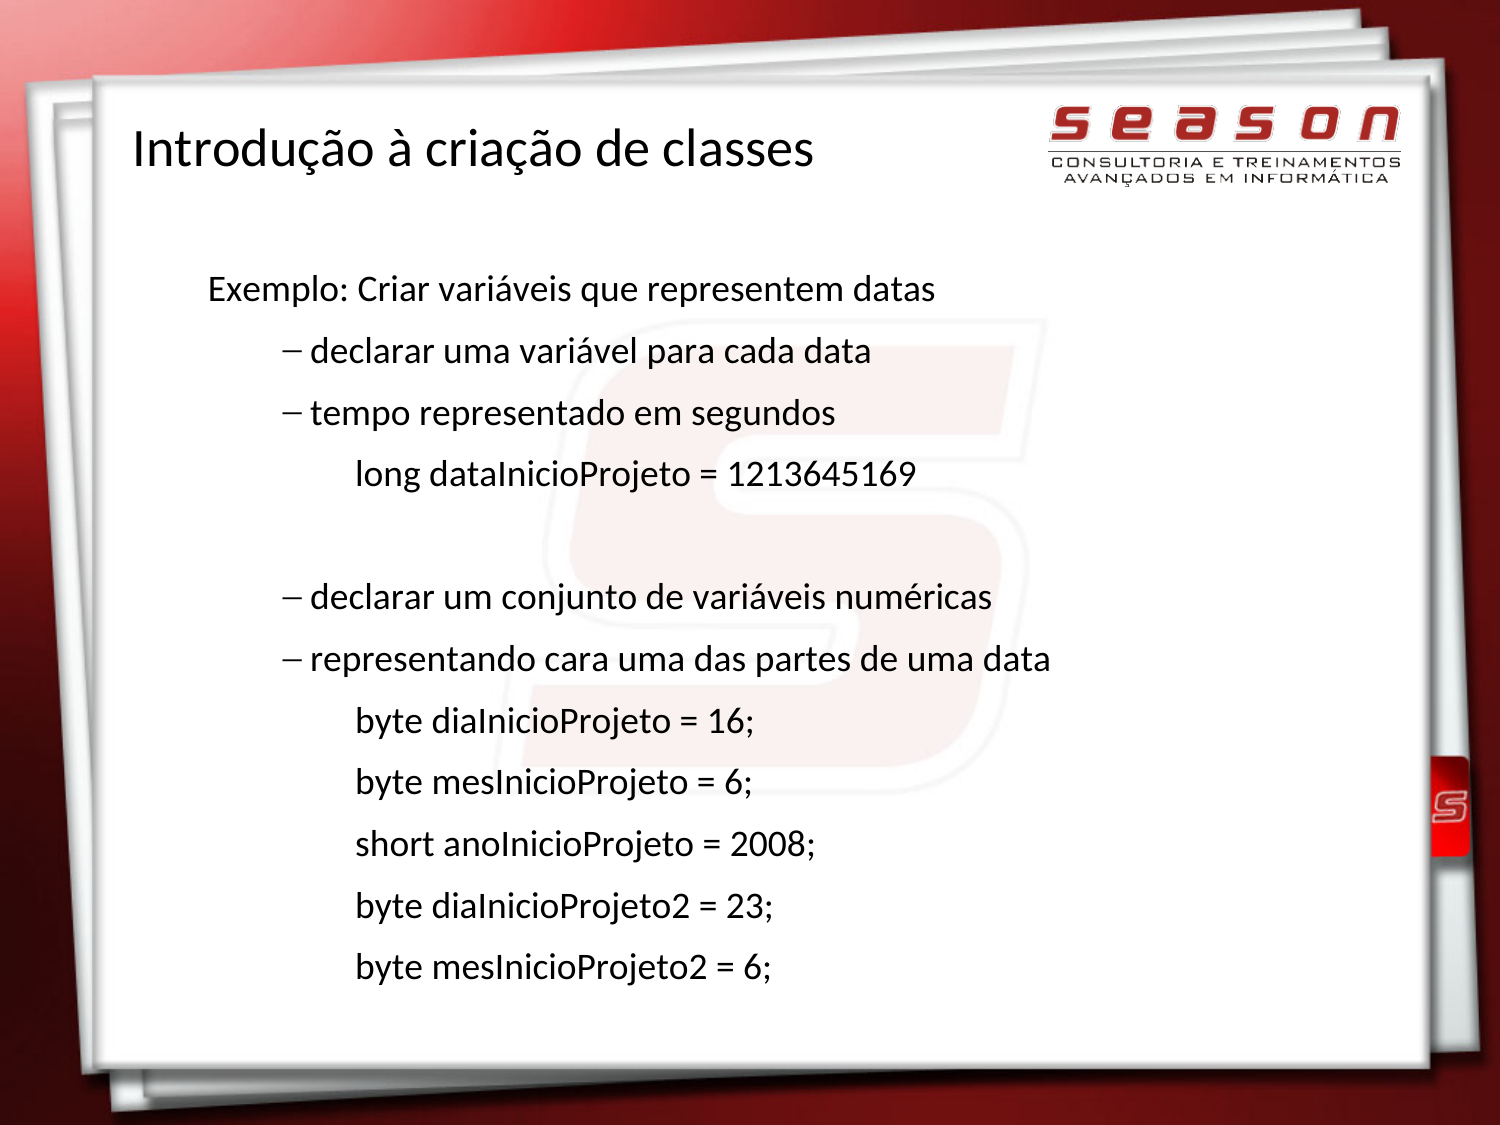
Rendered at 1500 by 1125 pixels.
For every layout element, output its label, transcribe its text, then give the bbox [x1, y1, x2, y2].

text_box Exemplo: Criar variáveis que representem datas declarar uma variável para cada data tempo representado em segundos long dataInicioProjeto = 1213645169 declarar um conjunto de variáveis numéricas representando cara uma das partes de uma data byte diaInicioProjeto = 16; byte mesInicioProjeto = 6; short anoInicioProjeto = 2008; byte diaInicioProjeto2 = 23; byte mesInicioProjeto2 = 6; [207, 264, 1328, 988]
title Introdução à criação de classes [118, 33, 1394, 257]
picture [0, 0, 1500, 1125]
